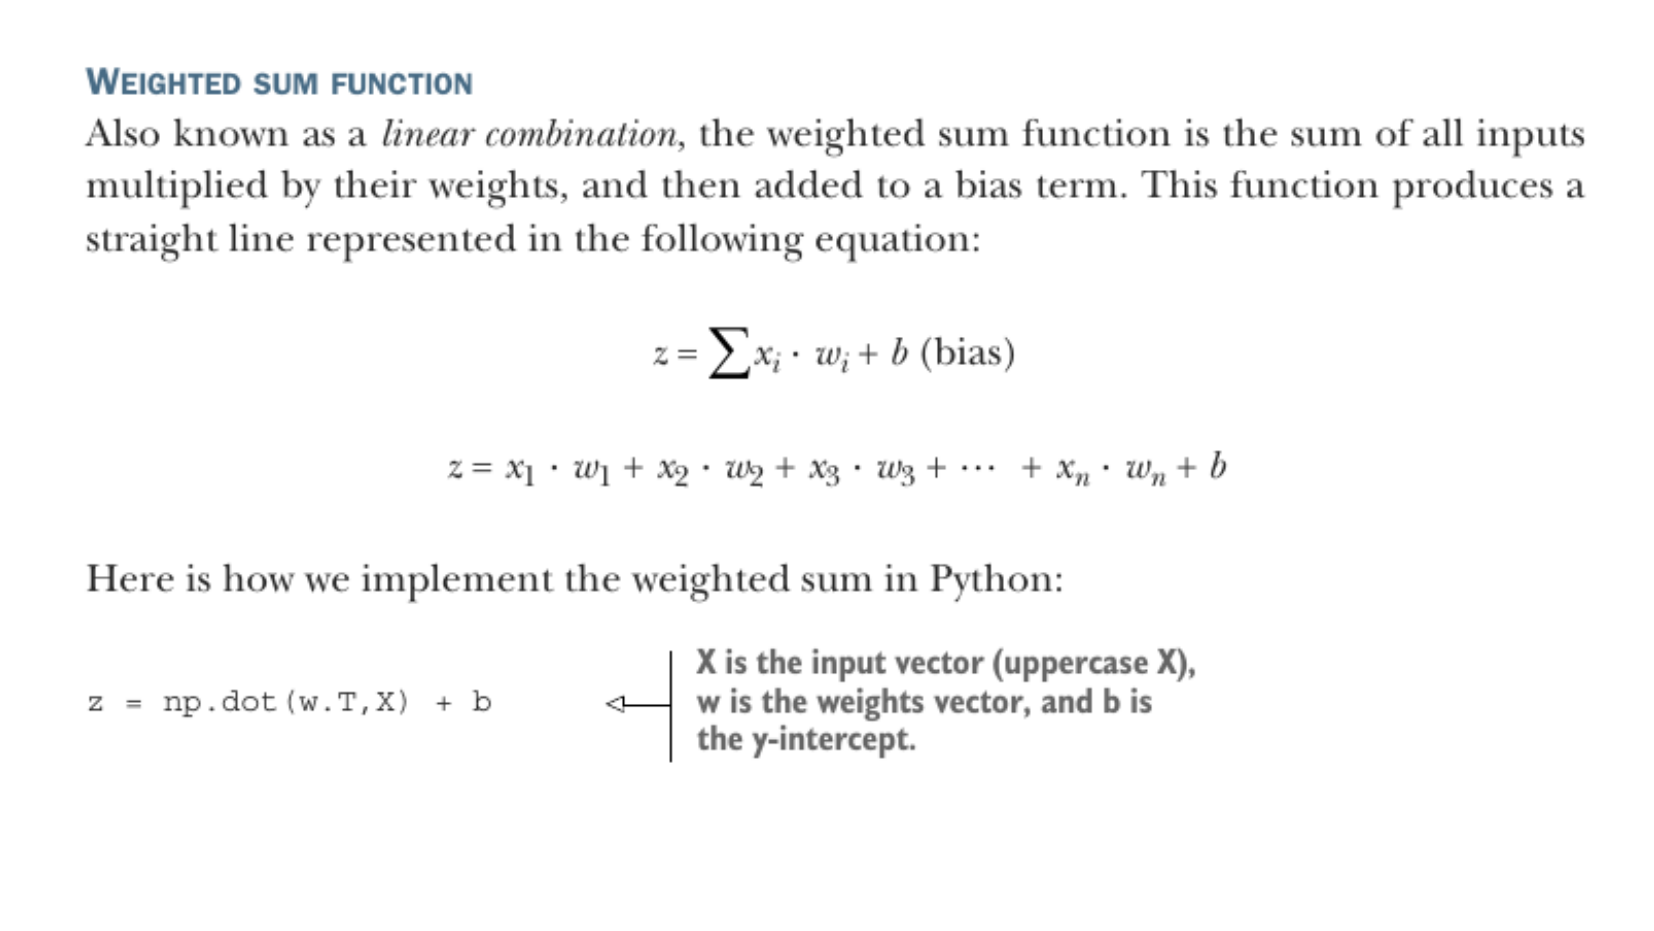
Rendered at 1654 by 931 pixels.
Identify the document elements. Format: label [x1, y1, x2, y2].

picture [59, 35, 1607, 804]
